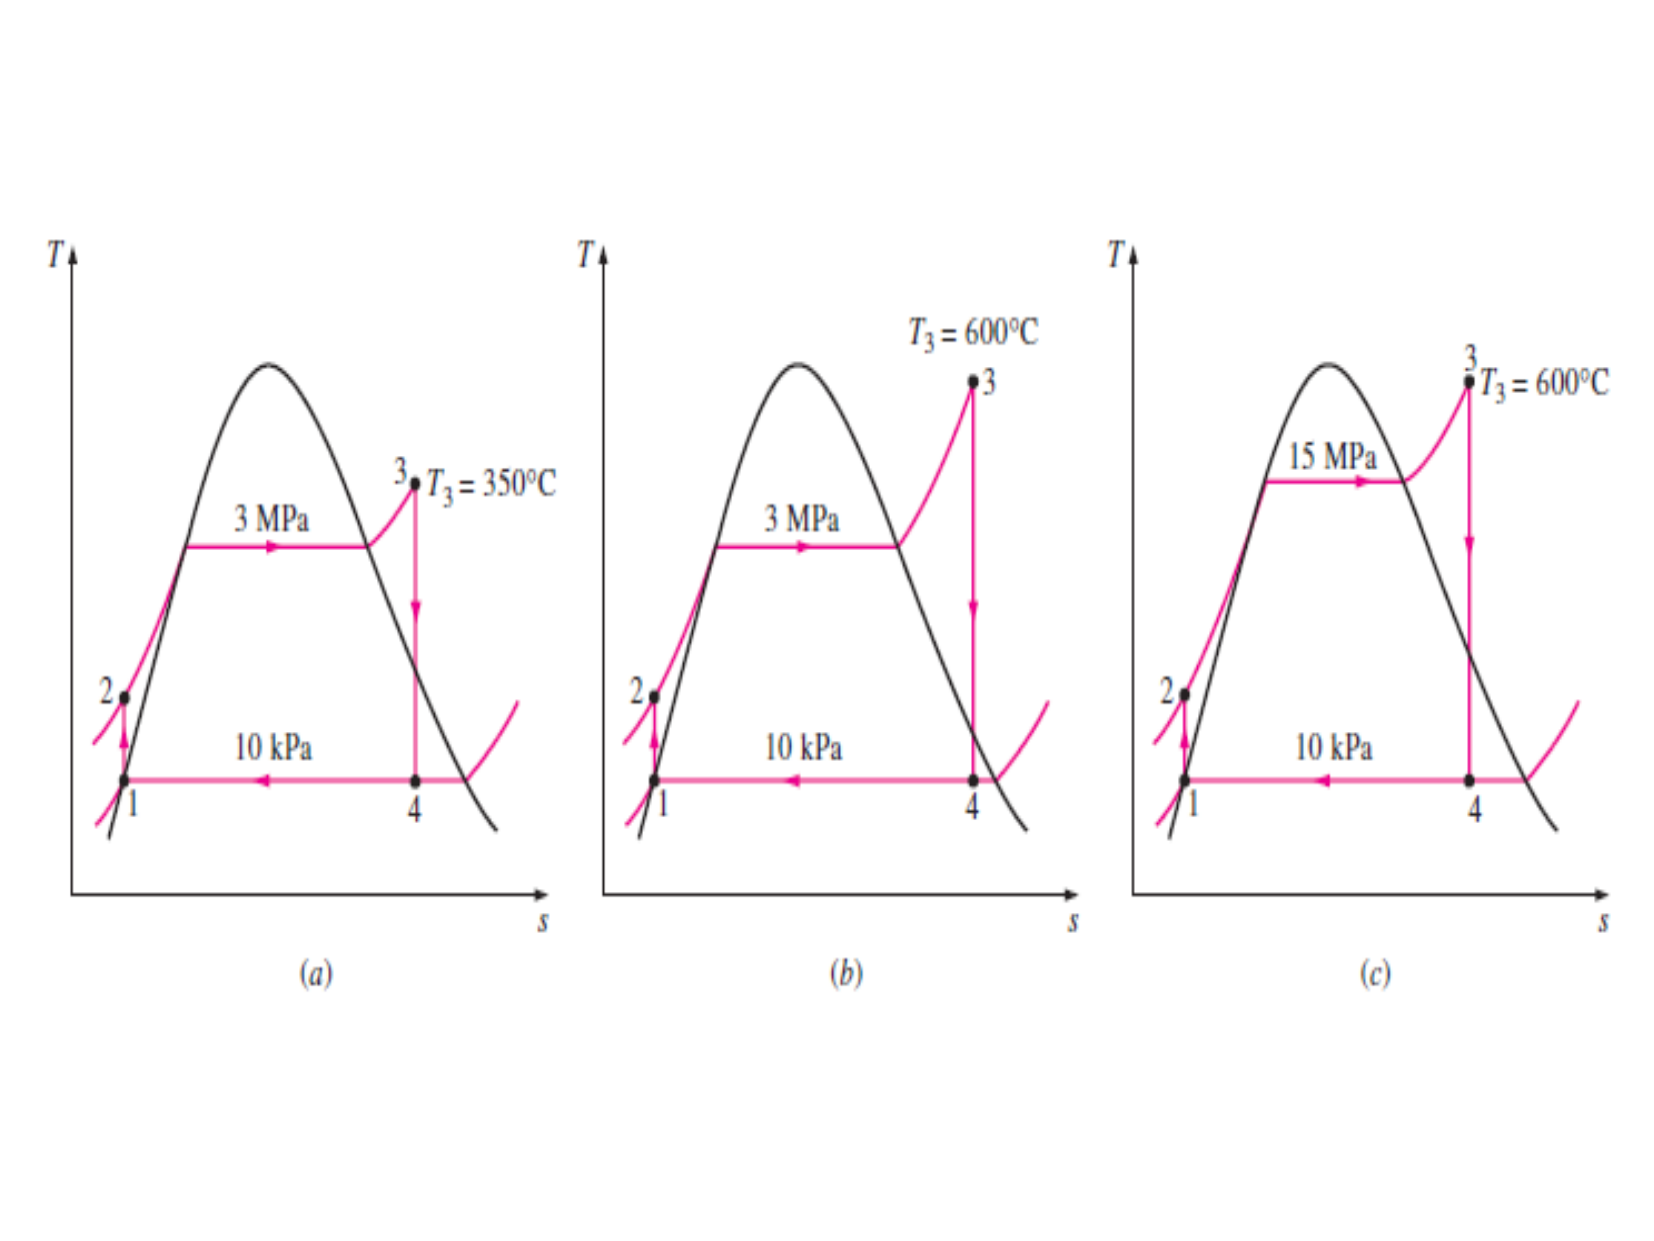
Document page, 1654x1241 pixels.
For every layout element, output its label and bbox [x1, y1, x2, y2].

picture [0, 188, 1642, 1004]
